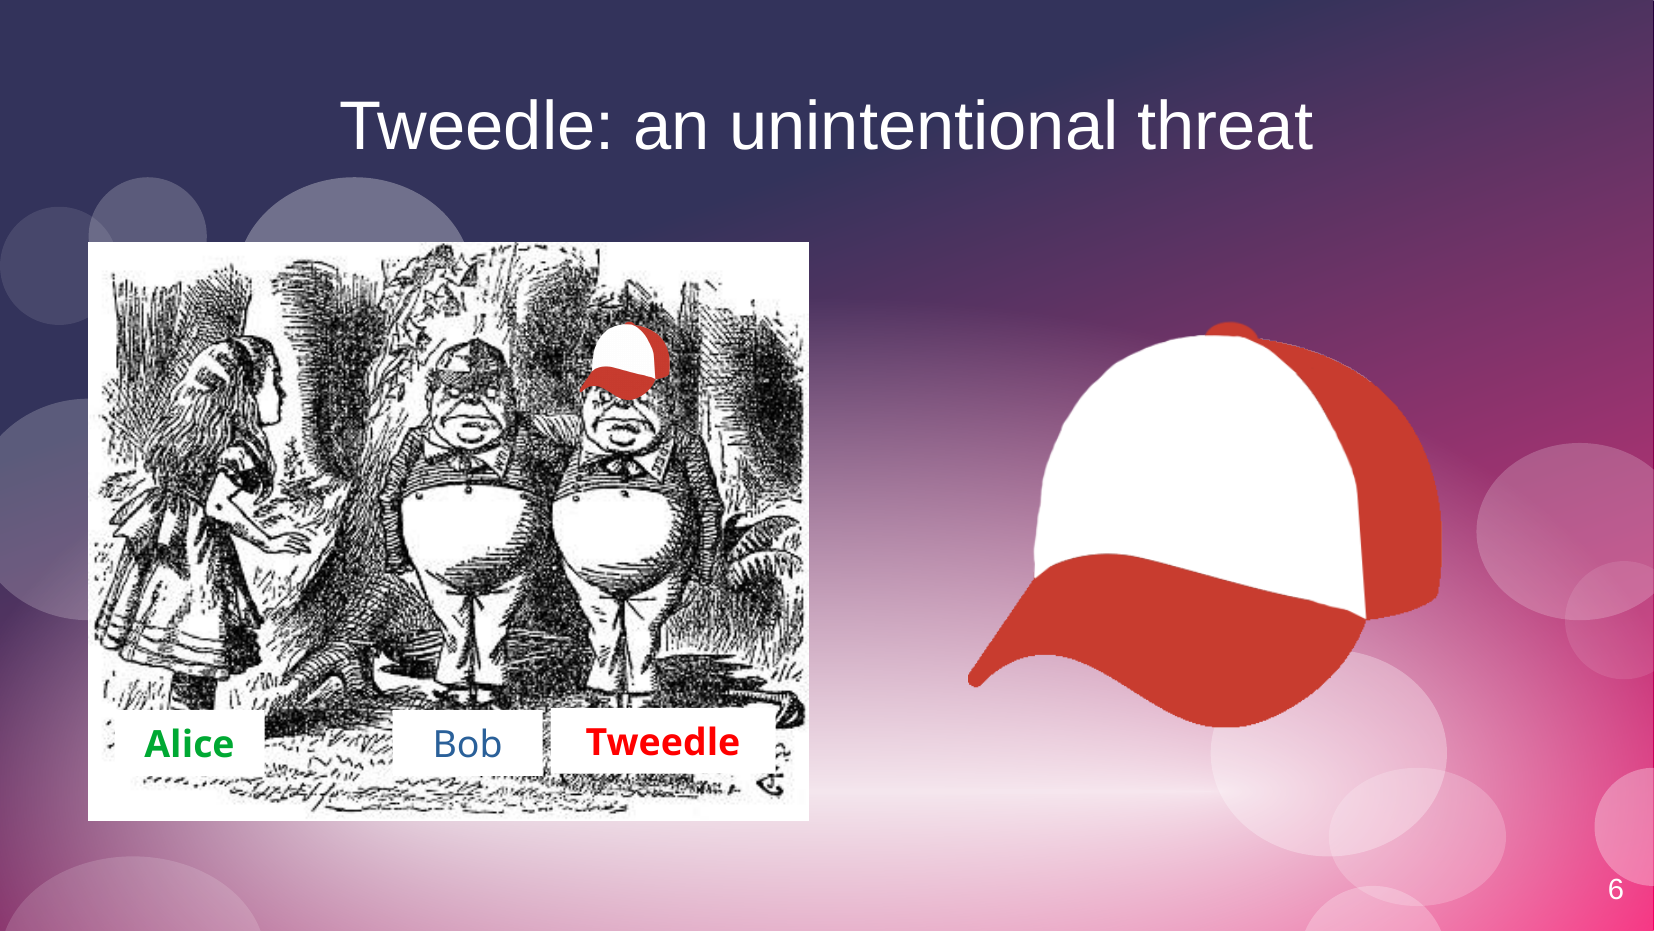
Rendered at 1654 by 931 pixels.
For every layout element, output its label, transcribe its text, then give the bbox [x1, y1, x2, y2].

text_box Alice [114, 712, 265, 774]
text_box Tweedle [550, 712, 776, 770]
title Tweedle: an unintentional threat [88, 44, 1565, 207]
text_box Bob [392, 712, 543, 774]
picture [909, 236, 1501, 827]
picture [88, 242, 809, 821]
